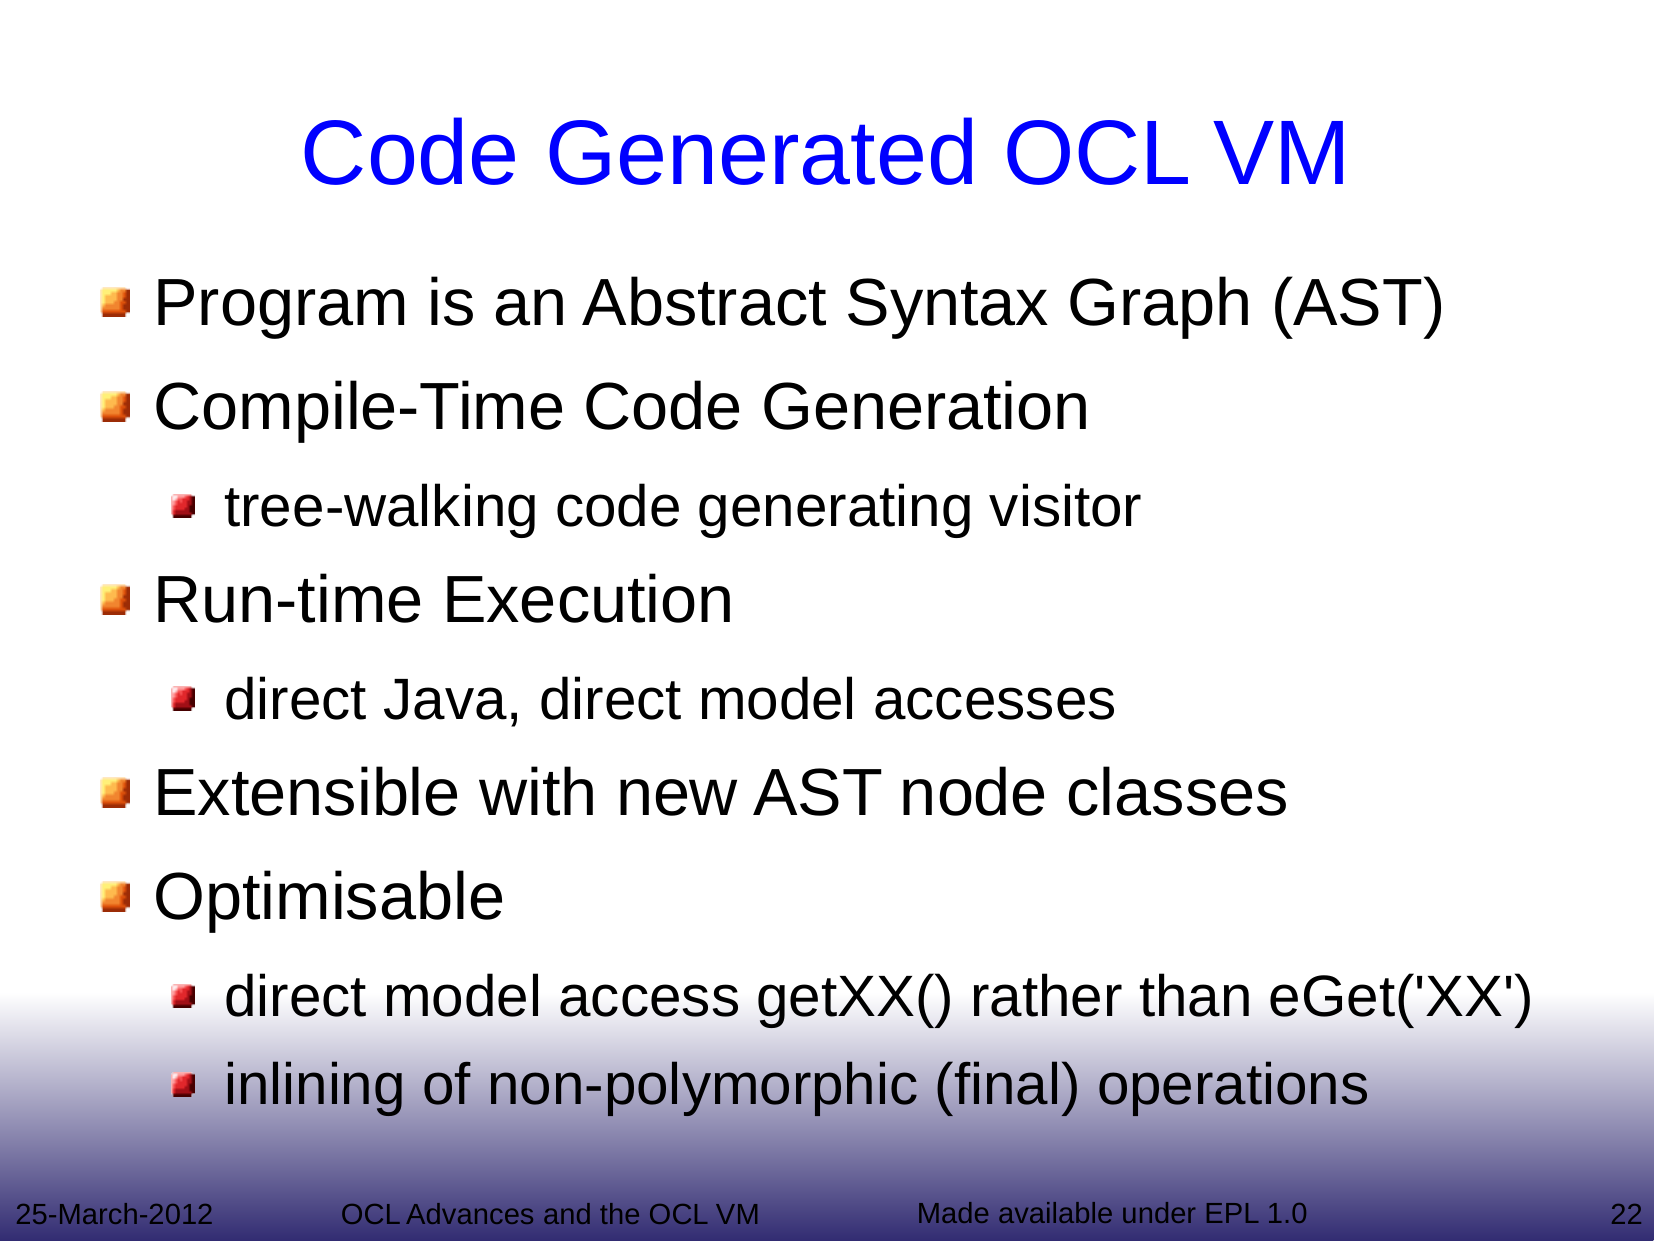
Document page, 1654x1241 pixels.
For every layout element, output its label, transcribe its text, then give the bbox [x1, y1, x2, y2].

title Code Generated OCL VM [82, 49, 1571, 257]
list Program is an Abstract Syntax Graph (AST) Compile-Time Code Generation tree-walking code generating visitor Run-time Execution direct Java, direct model accesses Extensible with new AST node classes Optimisable direct model access getXX() rather than eGet('XX') inlining of non-polymorphic (final) operations [82, 264, 1571, 1117]
